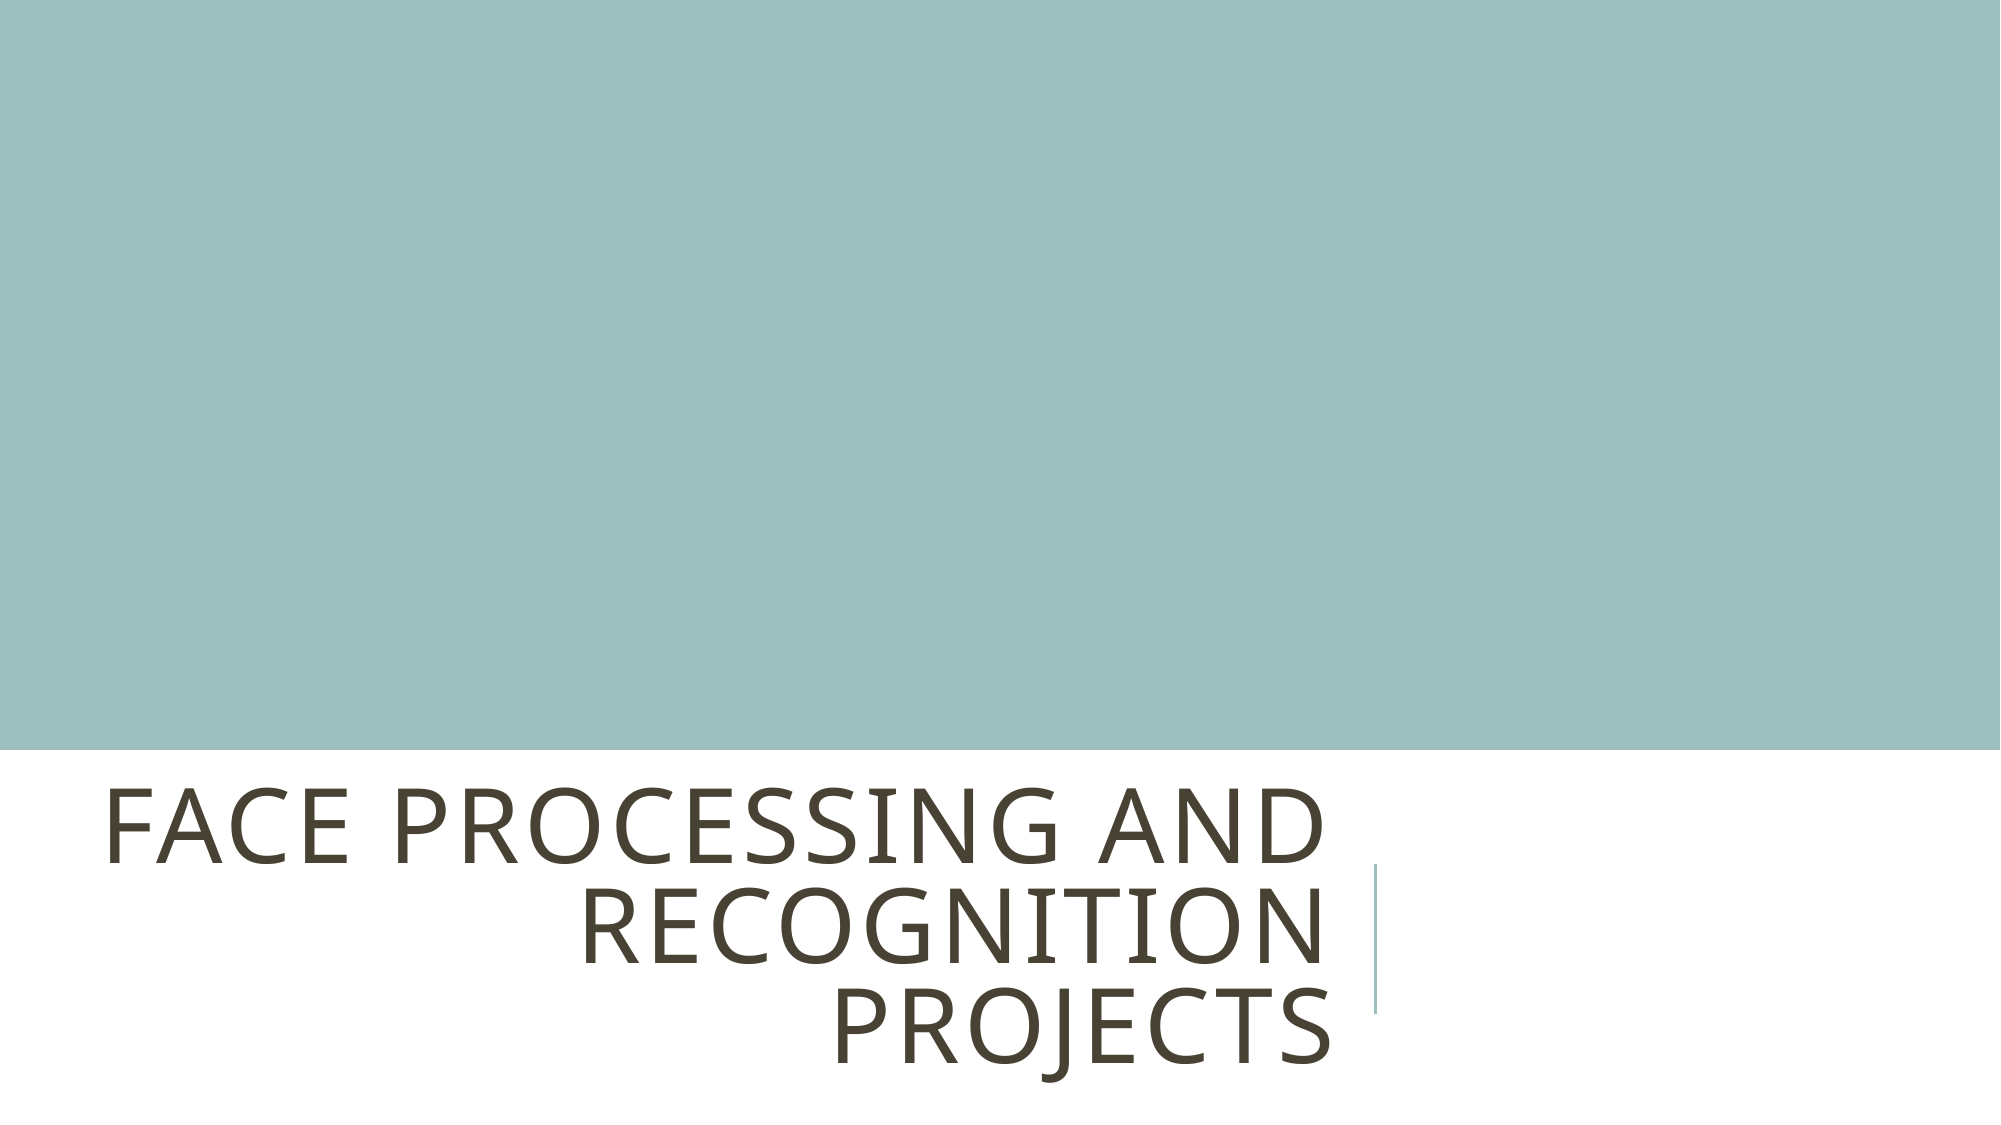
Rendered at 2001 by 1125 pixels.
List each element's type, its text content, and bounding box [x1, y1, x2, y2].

title Face Processing And Recognition Projects [75, 813, 1350, 1054]
